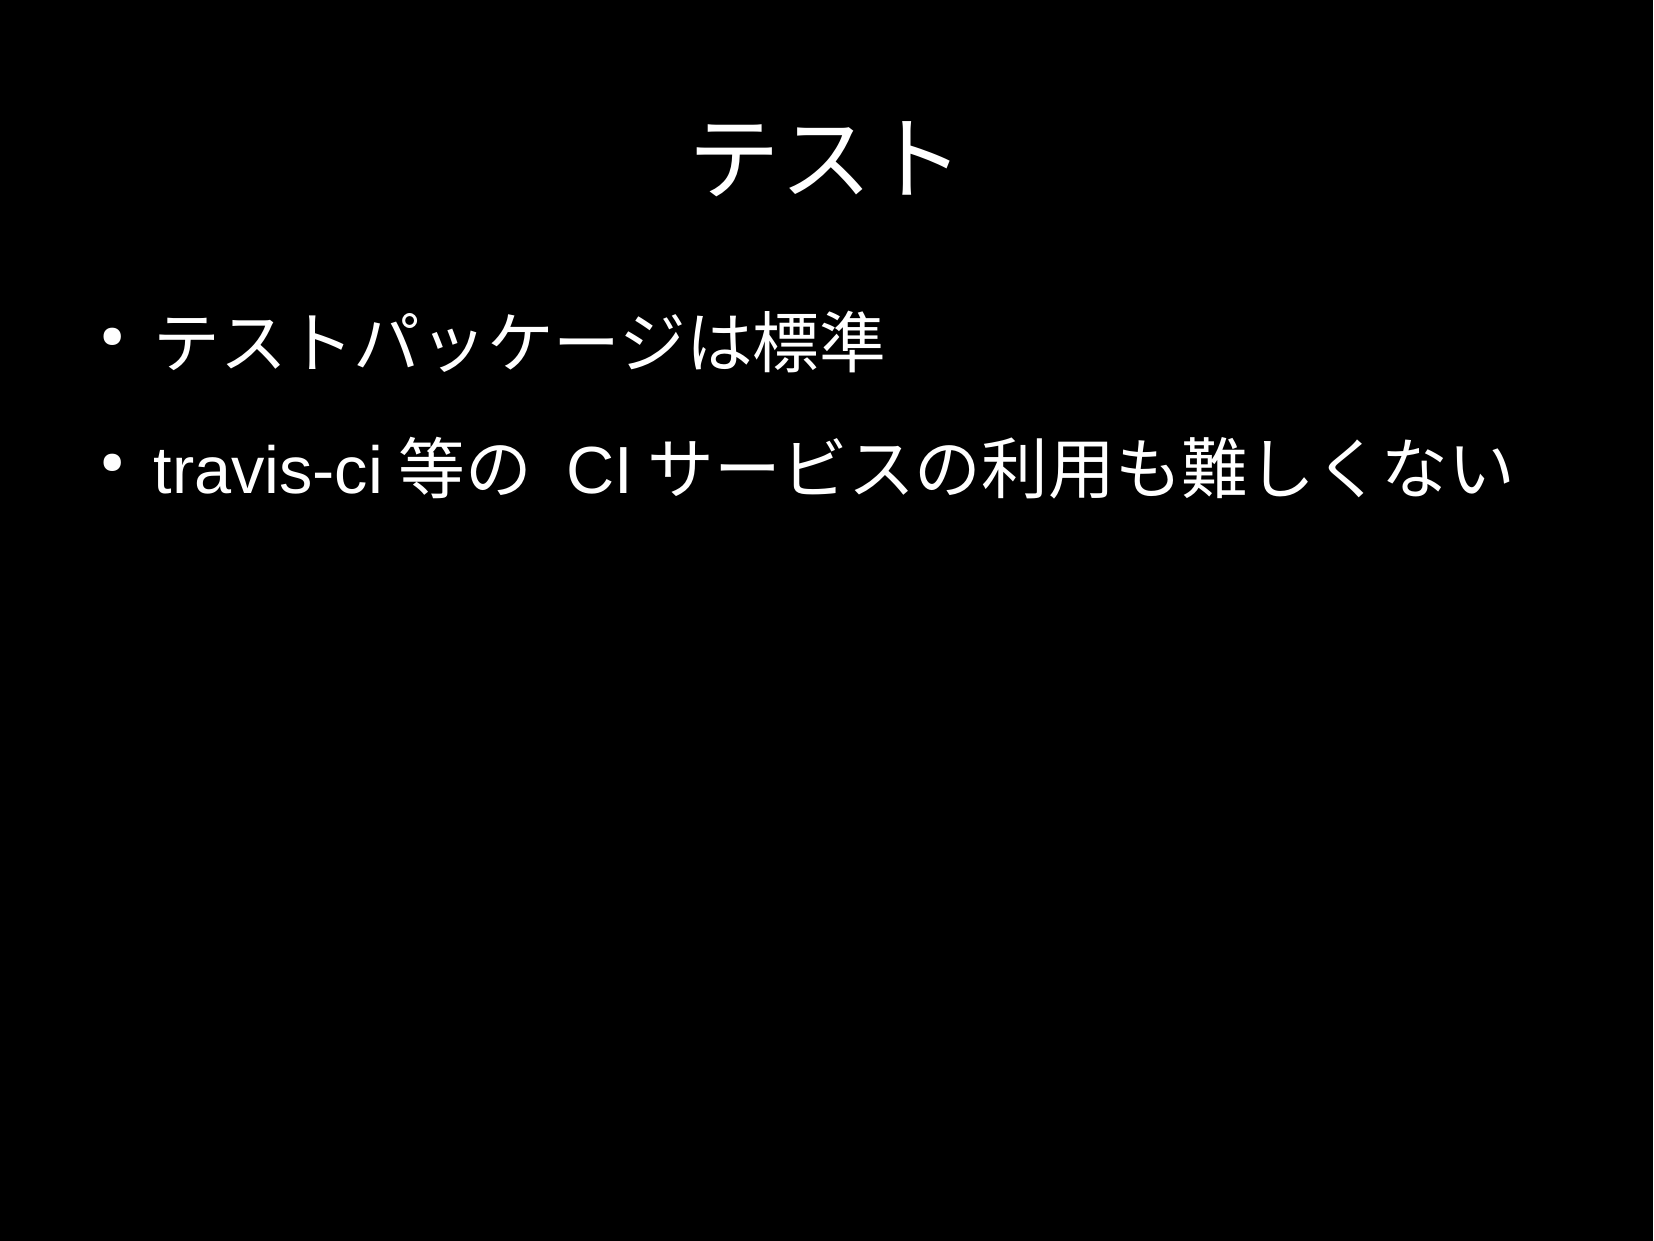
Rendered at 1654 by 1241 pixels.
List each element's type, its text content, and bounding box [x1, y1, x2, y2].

title テスト [82, 49, 1571, 257]
list テストパッケージは標準 travis-ci等の CIサービスの利用も難しくない [82, 290, 1571, 1010]
